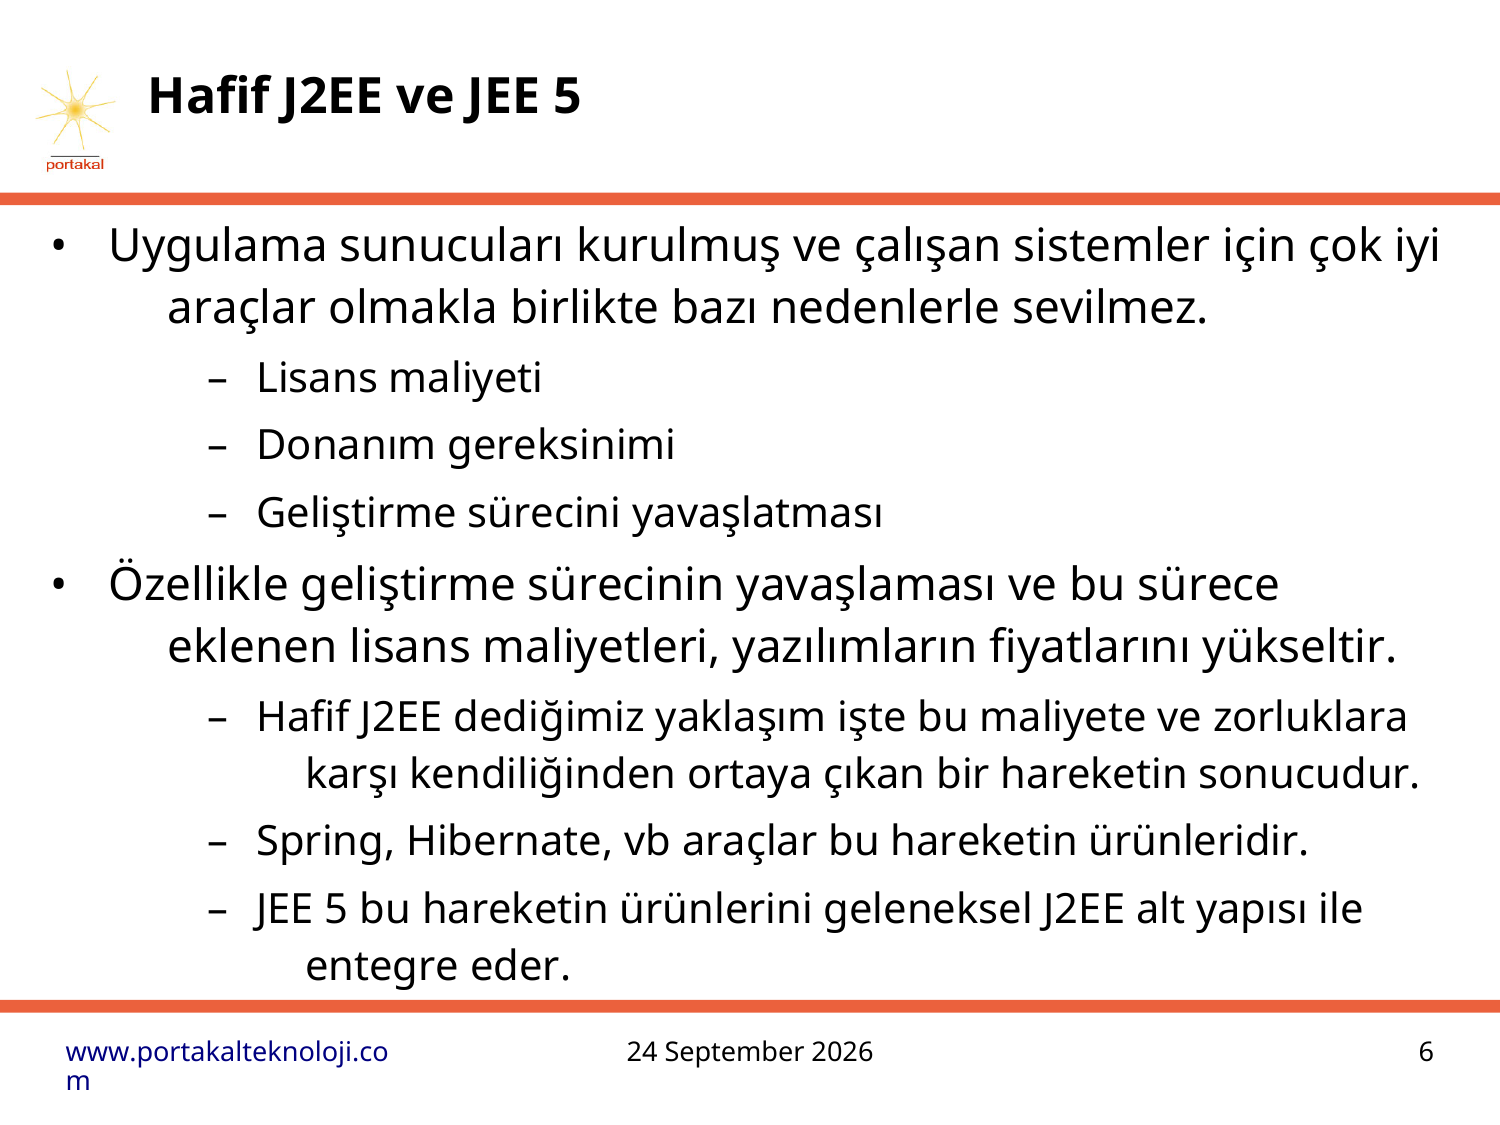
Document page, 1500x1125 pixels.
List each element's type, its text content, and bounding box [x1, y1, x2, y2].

picture [29, 5, 120, 184]
title Hafif J2EE ve JEE 5 [147, 7, 1450, 181]
list Uygulama sunucuları kurulmuş ve çalışan sistemler için çok iyi araçlar olmakla birlikte bazı nedenlerle sevilmez. Lisans maliyeti Donanım gereksinimi Geliştirme sürecini yavaşlatması Özellikle geliştirme sürecinin yavaşlaması ve bu sürece eklenen lisans maliyetleri, yazılımların fiyatlarını yükseltir. Hafif J2EE dediğimiz yaklaşım işte bu maliyete ve zorluklara karşı kendiliğinden ortaya çıkan bir hareketin sonucudur. Spring, Hibernate, vb araçlar bu hareketin ürünleridir. JEE 5 bu hareketin ürünlerini geleneksel J2EE alt yapısı ile entegre eder. [50, 212, 1450, 931]
